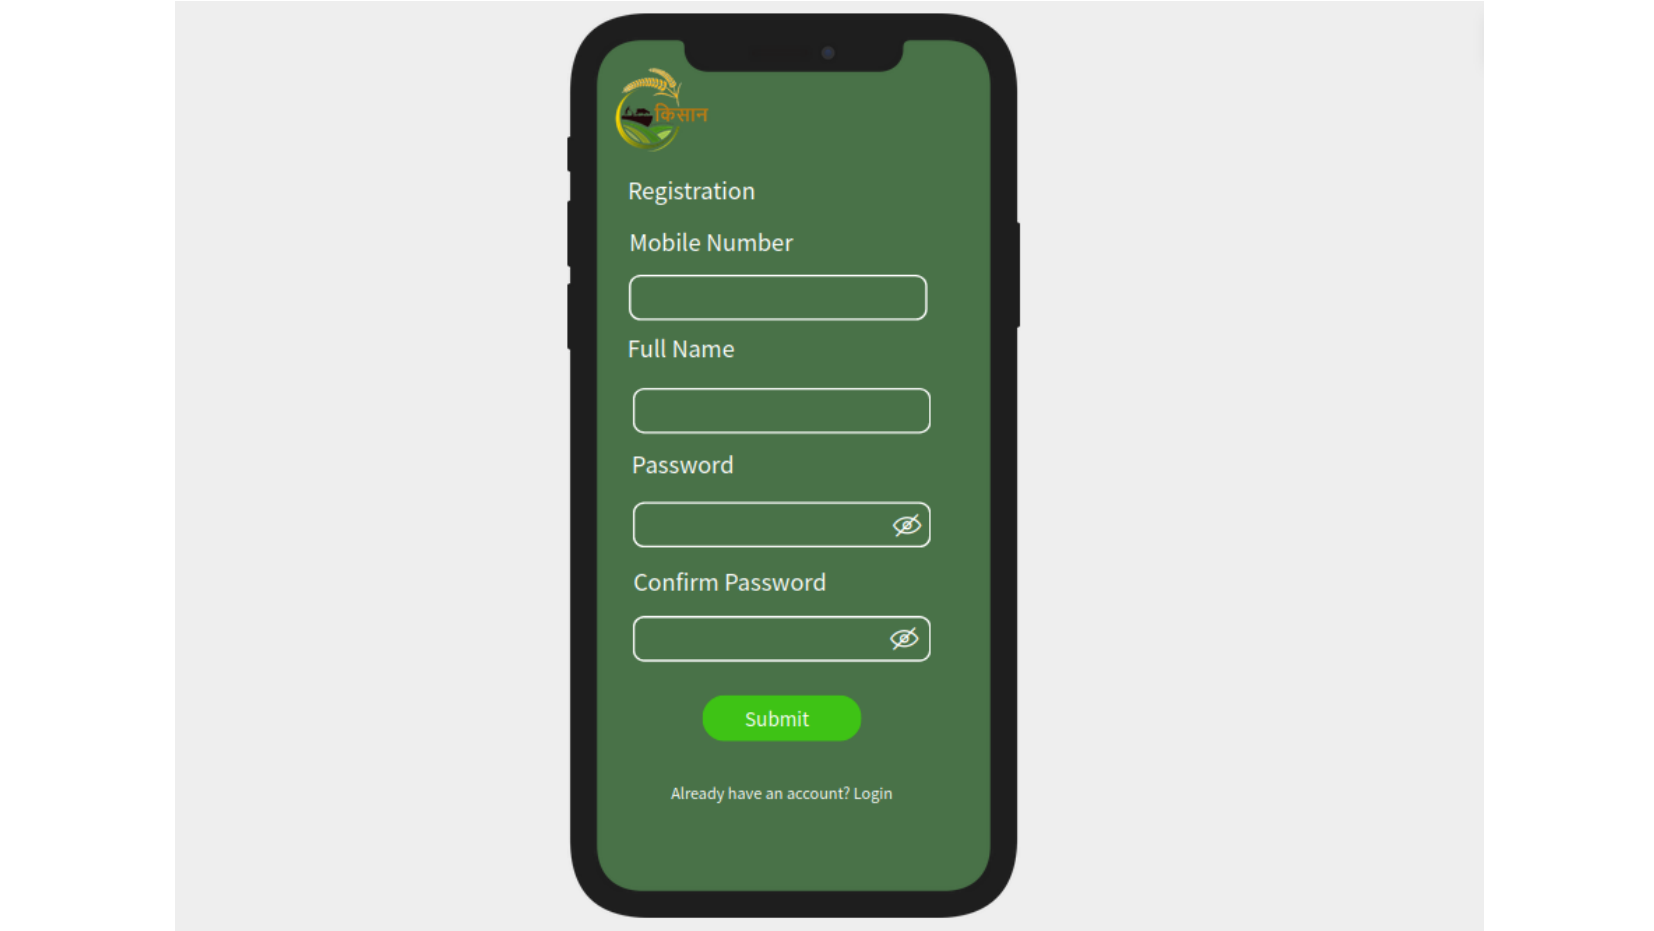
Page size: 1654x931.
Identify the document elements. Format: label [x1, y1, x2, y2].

picture [175, 1, 1484, 931]
